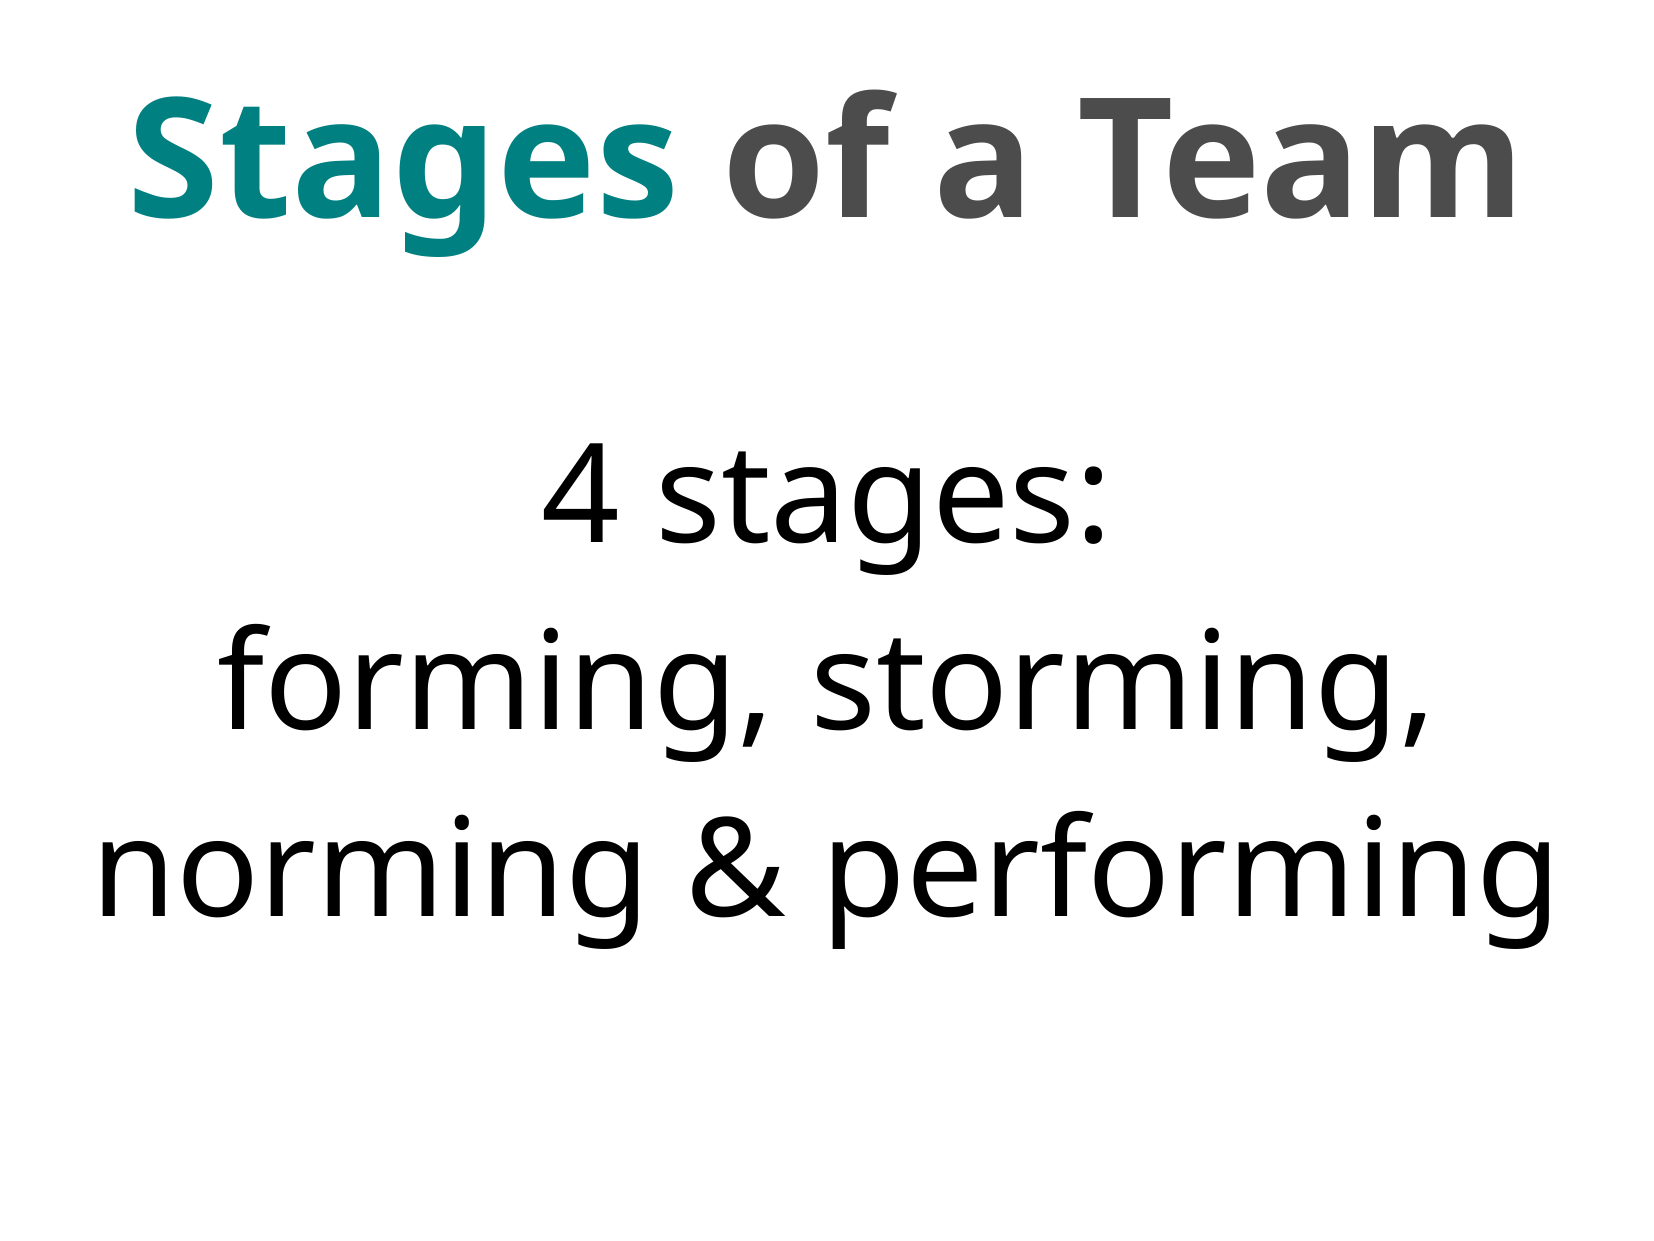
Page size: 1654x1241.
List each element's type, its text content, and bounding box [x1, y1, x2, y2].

title Stages of a Team [82, 49, 1571, 257]
title 4 stages: forming, storming, norming & performing [82, 431, 1571, 921]
